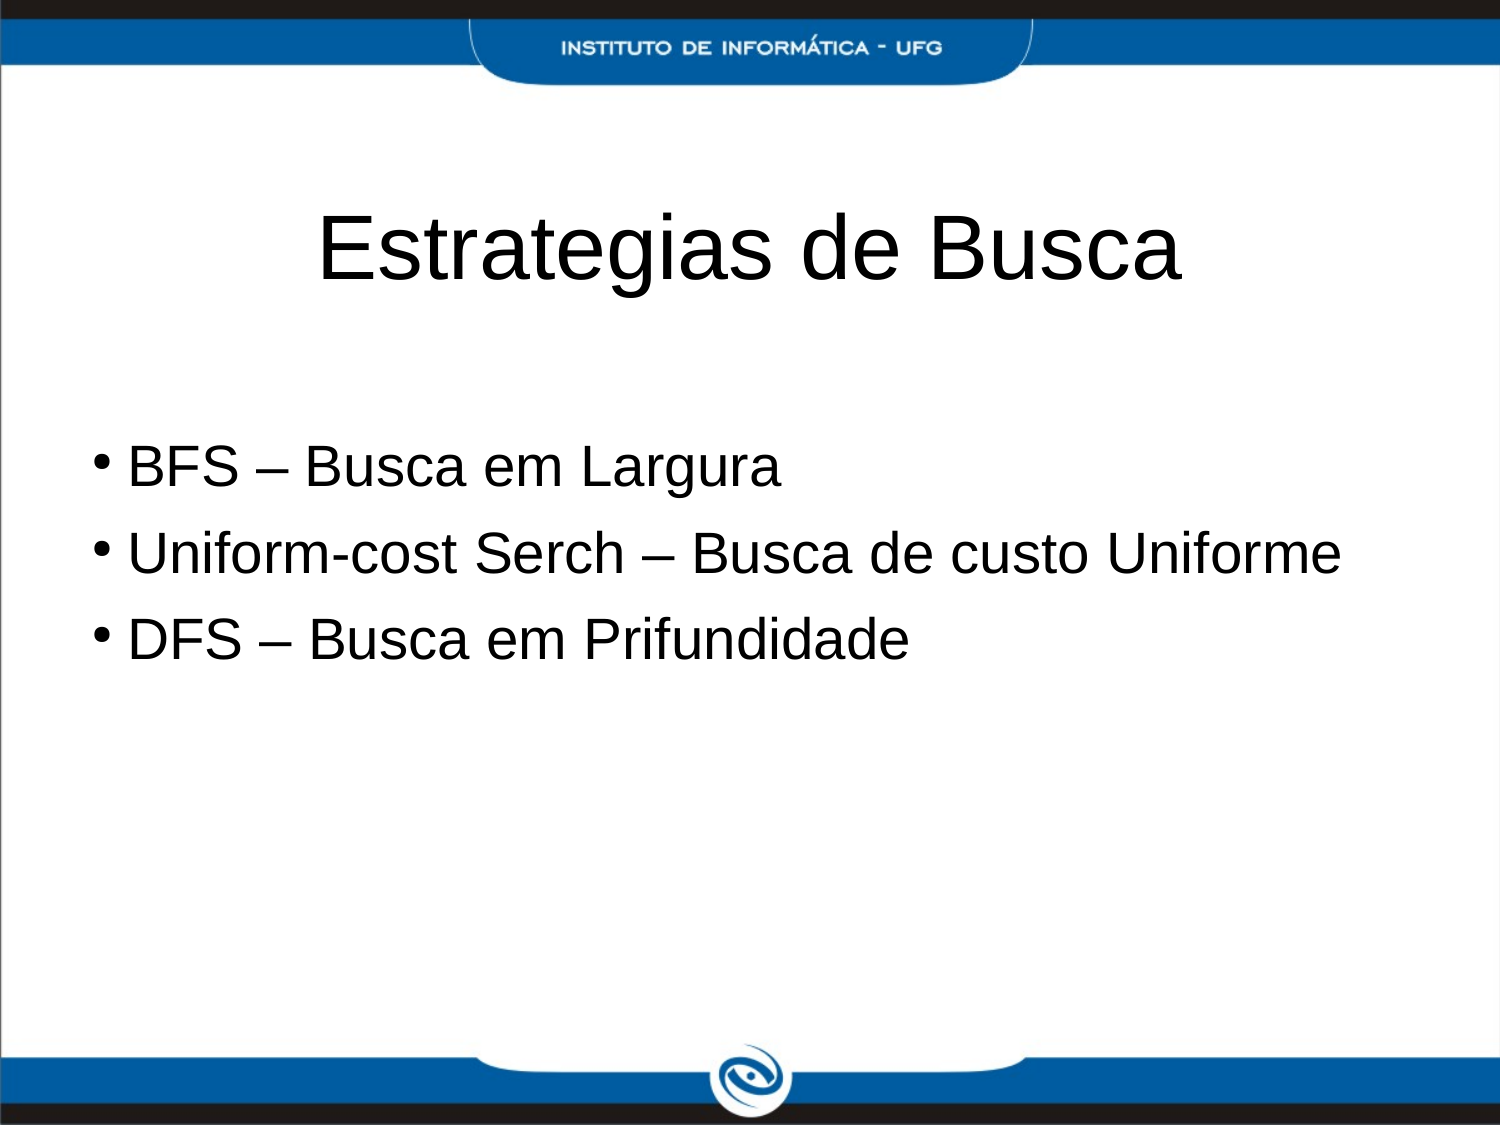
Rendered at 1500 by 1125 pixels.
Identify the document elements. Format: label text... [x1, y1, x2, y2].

title Estrategias de Busca [75, 148, 1426, 337]
list BFS – Busca em Largura Uniform-cost Serch – Busca de custo Uniforme DFS – Busca em Prifundidade [76, 420, 1424, 988]
picture [0, 0, 1500, 1125]
